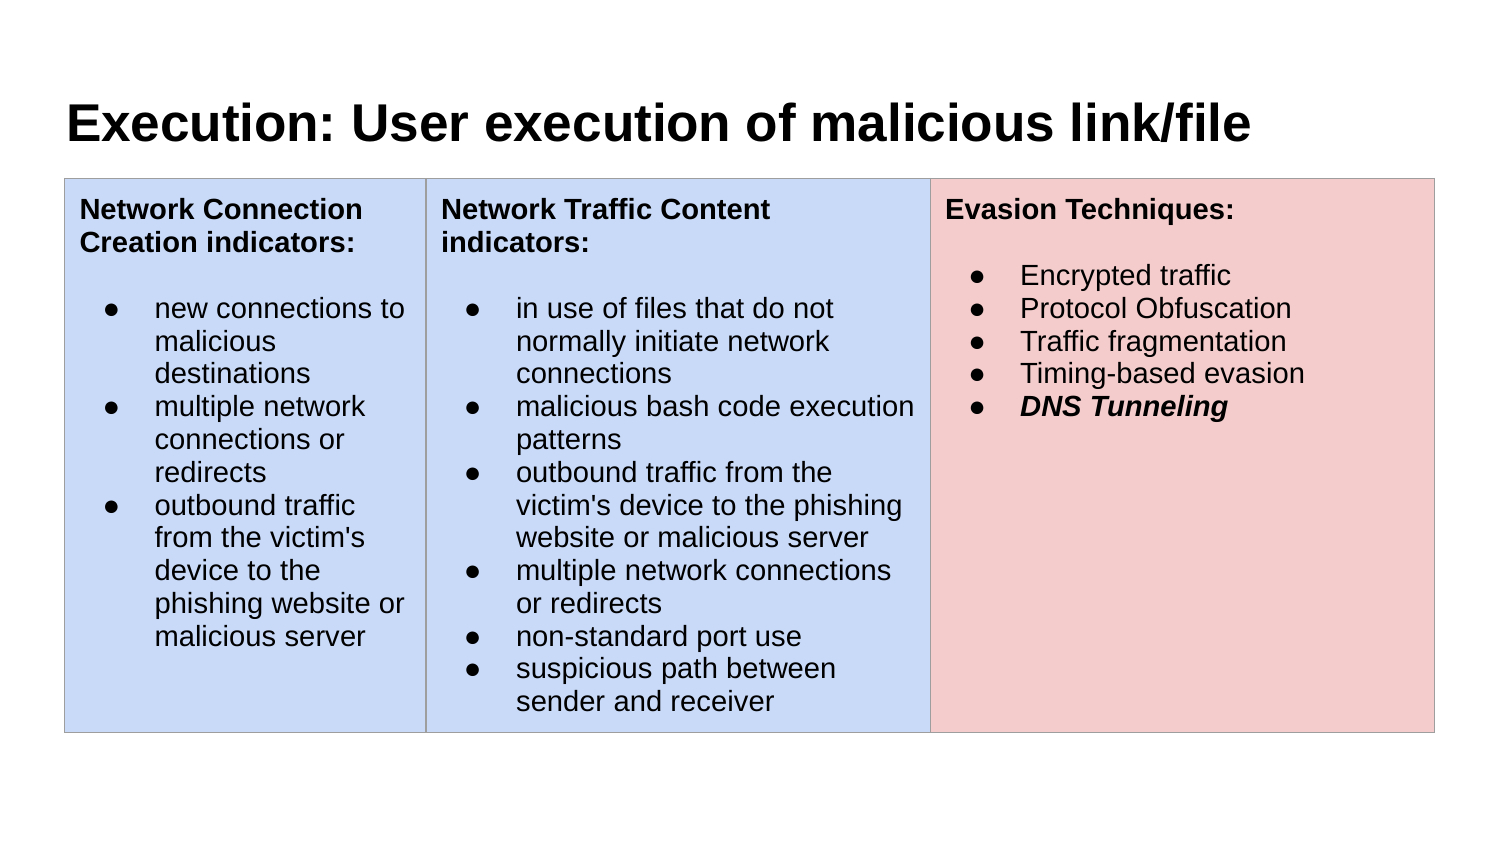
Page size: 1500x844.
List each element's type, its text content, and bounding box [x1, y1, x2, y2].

table_header Evasion Techniques: Encrypted traffic Protocol Obfuscation Traffic fragmentation Timing-based evasion DNS Tunneling [931, 179, 1434, 732]
table_header Network Connection Creation indicators: new connections to malicious destinations multiple network connections or redirects outbound traffic from the victim's device to the phishing website or malicious server [65, 179, 425, 732]
title Execution: User execution of malicious link/file [51, 72, 1449, 167]
table_header Network Traffic Content indicators: in use of files that do not normally initiate network connections malicious bash code execution patterns outbound traffic from the victim's device to the phishing website or malicious server multiple network connections or redirects non-standard port use suspicious path between sender and receiver [427, 179, 930, 732]
